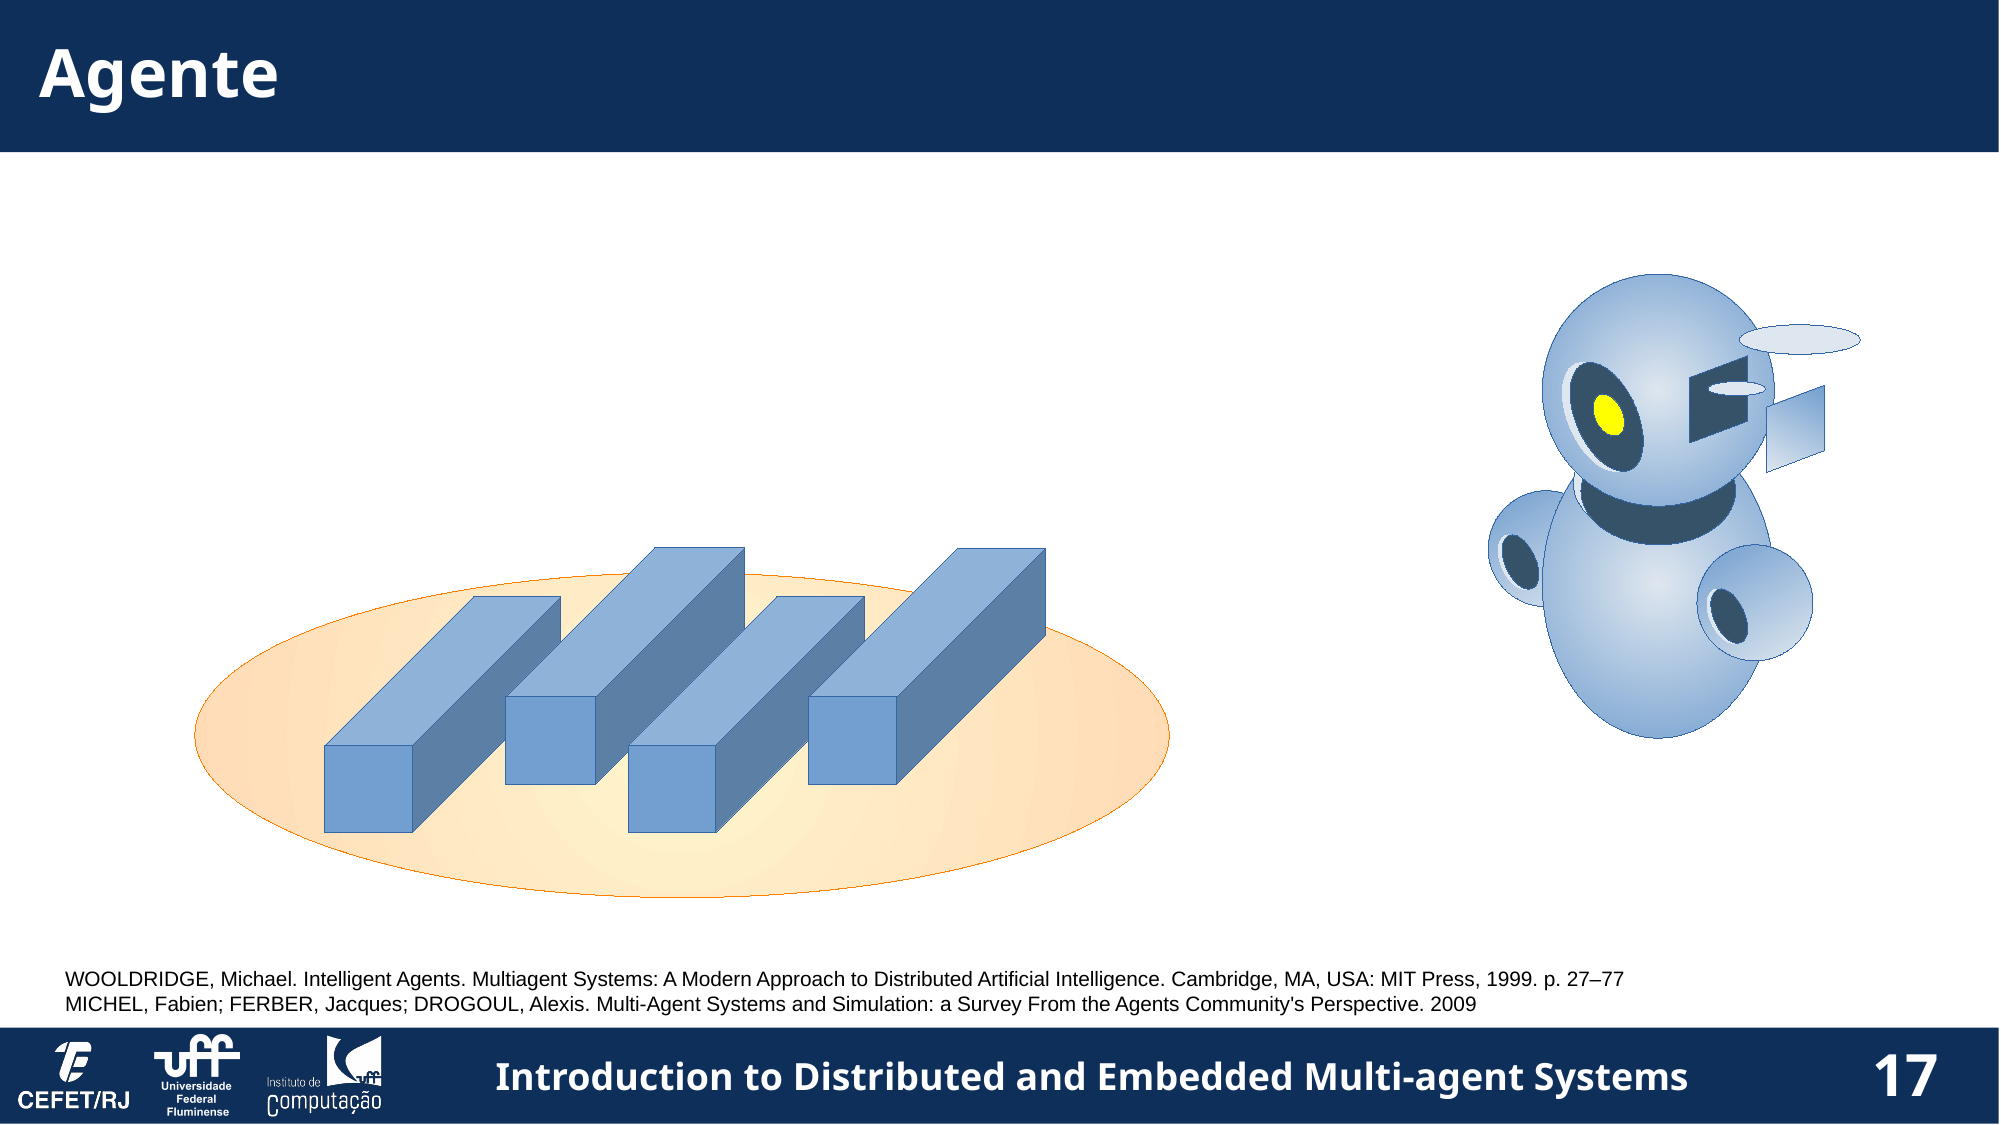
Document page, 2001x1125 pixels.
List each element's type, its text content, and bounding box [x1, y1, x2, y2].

text_box [194, 549, 1170, 898]
picture [153, 1033, 241, 1121]
text_box [1488, 274, 1861, 739]
picture [265, 1033, 383, 1117]
picture [18, 1021, 129, 1125]
text_box Agente [25, 23, 1999, 119]
text_box WOOLDRIDGE, Michael. Intelligent Agents. Multiagent Systems: A Modern Approach to Distributed Artificial Intelligence. Cambridge, MA, USA: MIT Press, 1999. p. 27–77 MICHEL, Fabien; FERBER, Jacques; DROGOUL, Alexis. Multi-Agent Systems and Simulation: a Survey From the Agents Community's Perspective. 2009 [50, 958, 1969, 1024]
